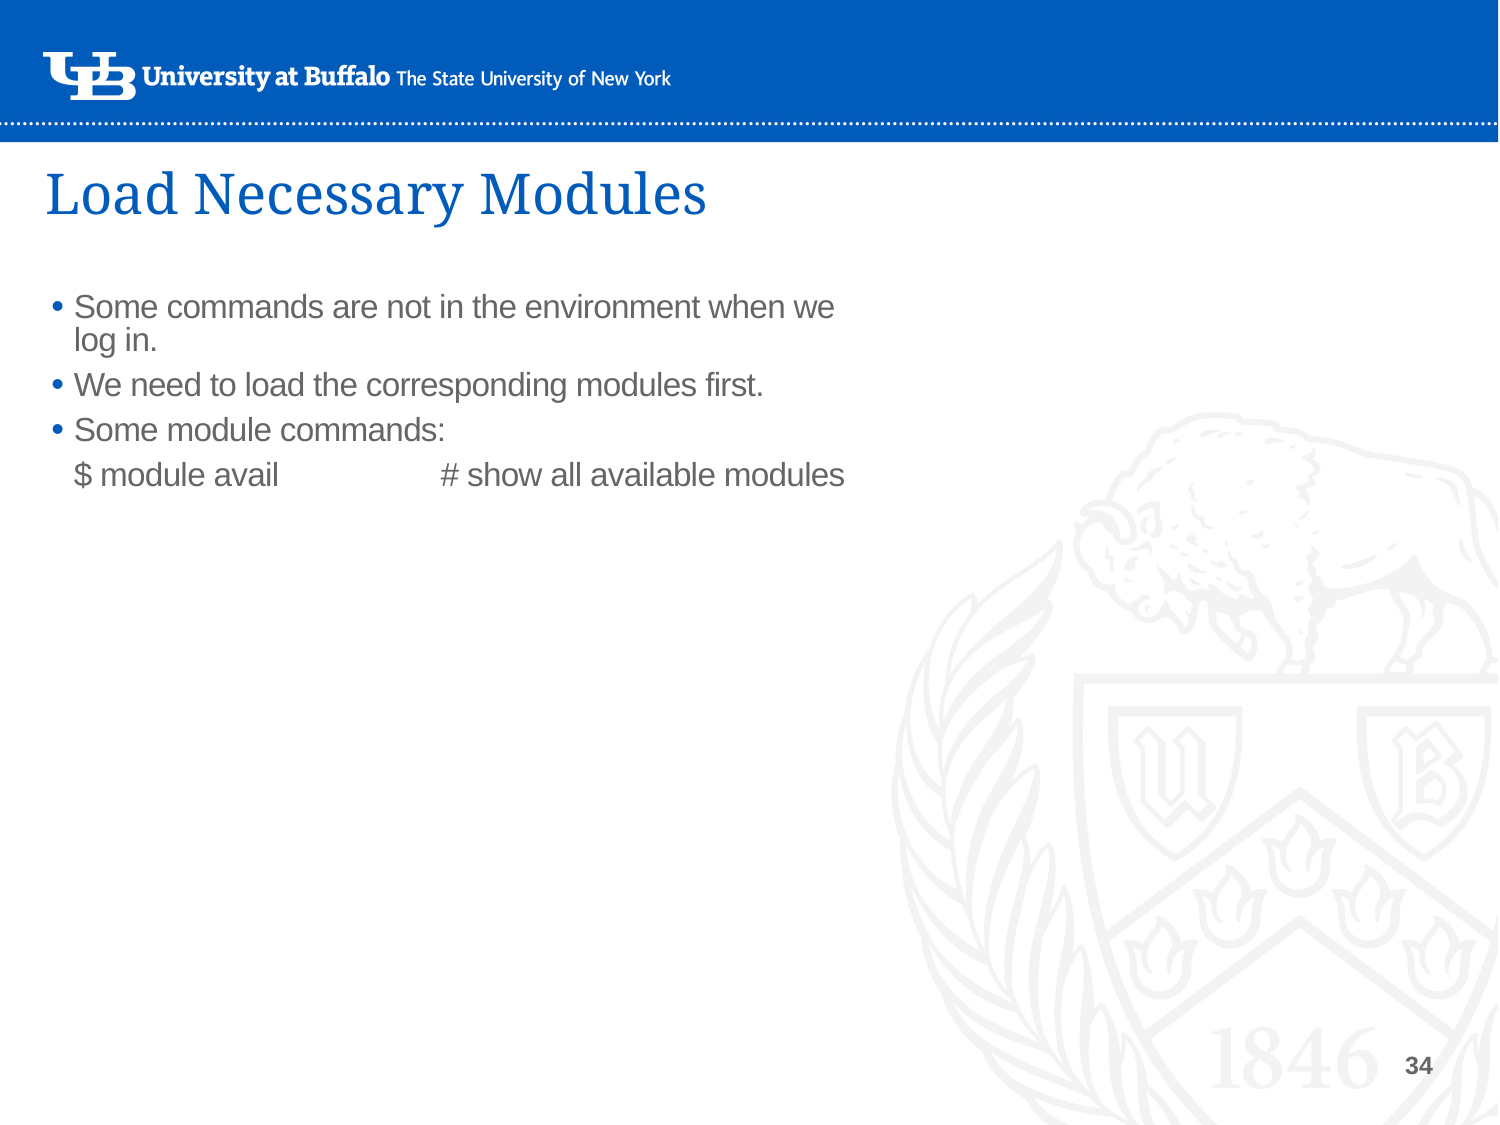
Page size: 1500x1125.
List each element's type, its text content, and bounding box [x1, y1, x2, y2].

list Some commands are not in the environment when we log in. We need to load the corresponding modules first. Some module commands: $ module avail # show all available modules [21, 285, 886, 976]
title Load Necessary Modules [30, 153, 1387, 233]
picture [0, 0, 1499, 1125]
